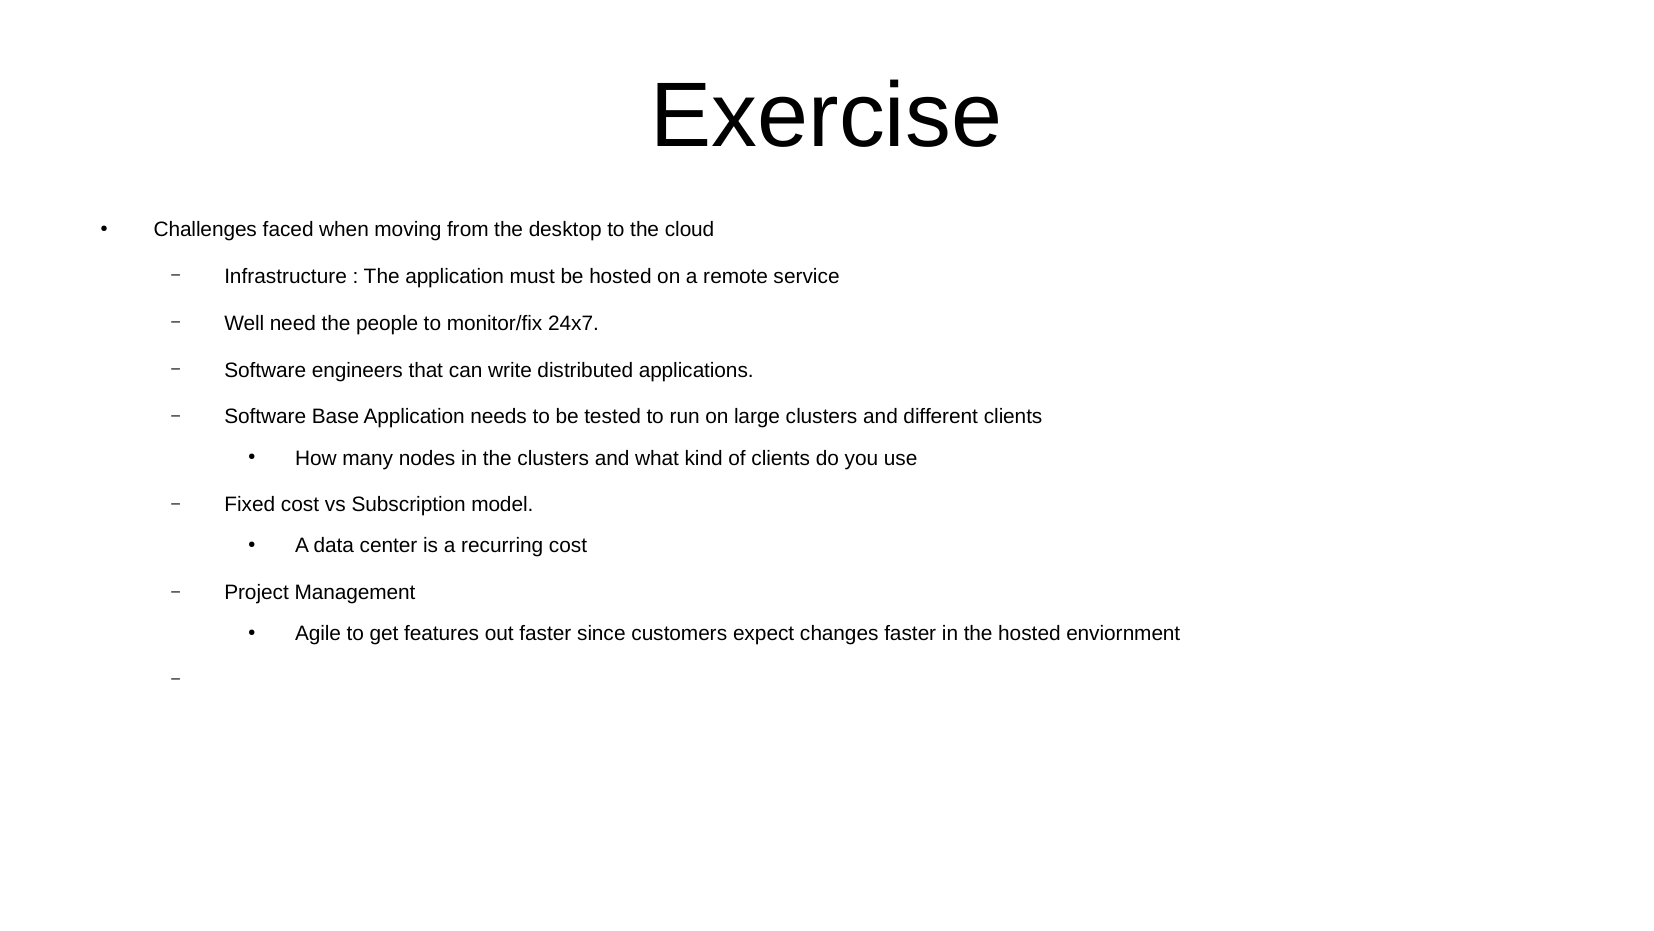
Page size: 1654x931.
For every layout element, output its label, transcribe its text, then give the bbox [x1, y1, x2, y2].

title Exercise [82, 37, 1571, 193]
list Challenges faced when moving from the desktop to the cloud Infrastructure : The application must be hosted on a remote service Well need the people to monitor/fix 24x7. Software engineers that can write distributed applications. Software Base Application needs to be tested to run on large clusters and different clients How many nodes in the clusters and what kind of clients do you use Fixed cost vs Subscription model. A data center is a recurring cost Project Management Agile to get features out faster since customers expect changes faster in the hosted enviornment [82, 217, 1576, 916]
